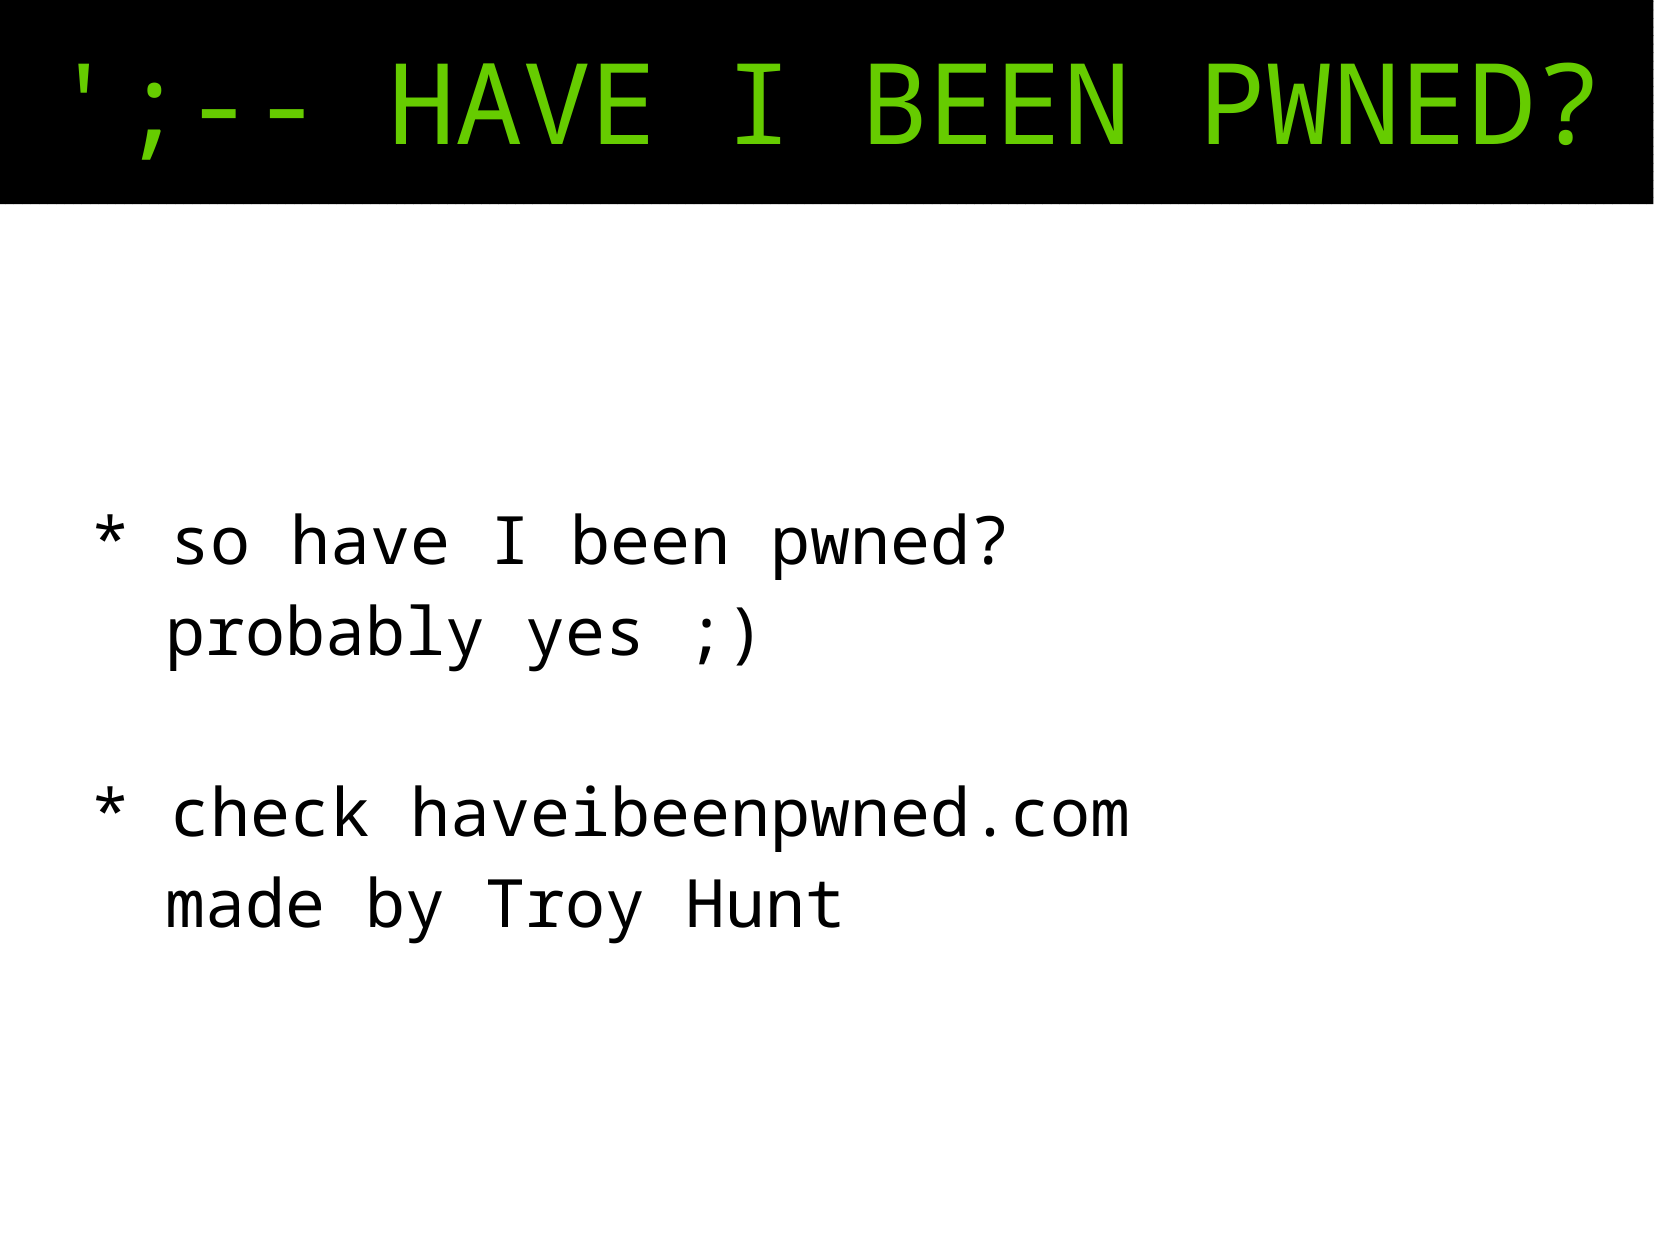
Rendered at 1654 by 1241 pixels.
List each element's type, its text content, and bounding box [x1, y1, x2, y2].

subtitle * so have I been pwned? probably yes ;) * check haveibeenpwned.com made by Troy Hunt [90, 300, 1561, 1141]
title ';-- HAVE I BEEN PWNED? [0, 0, 1654, 205]
